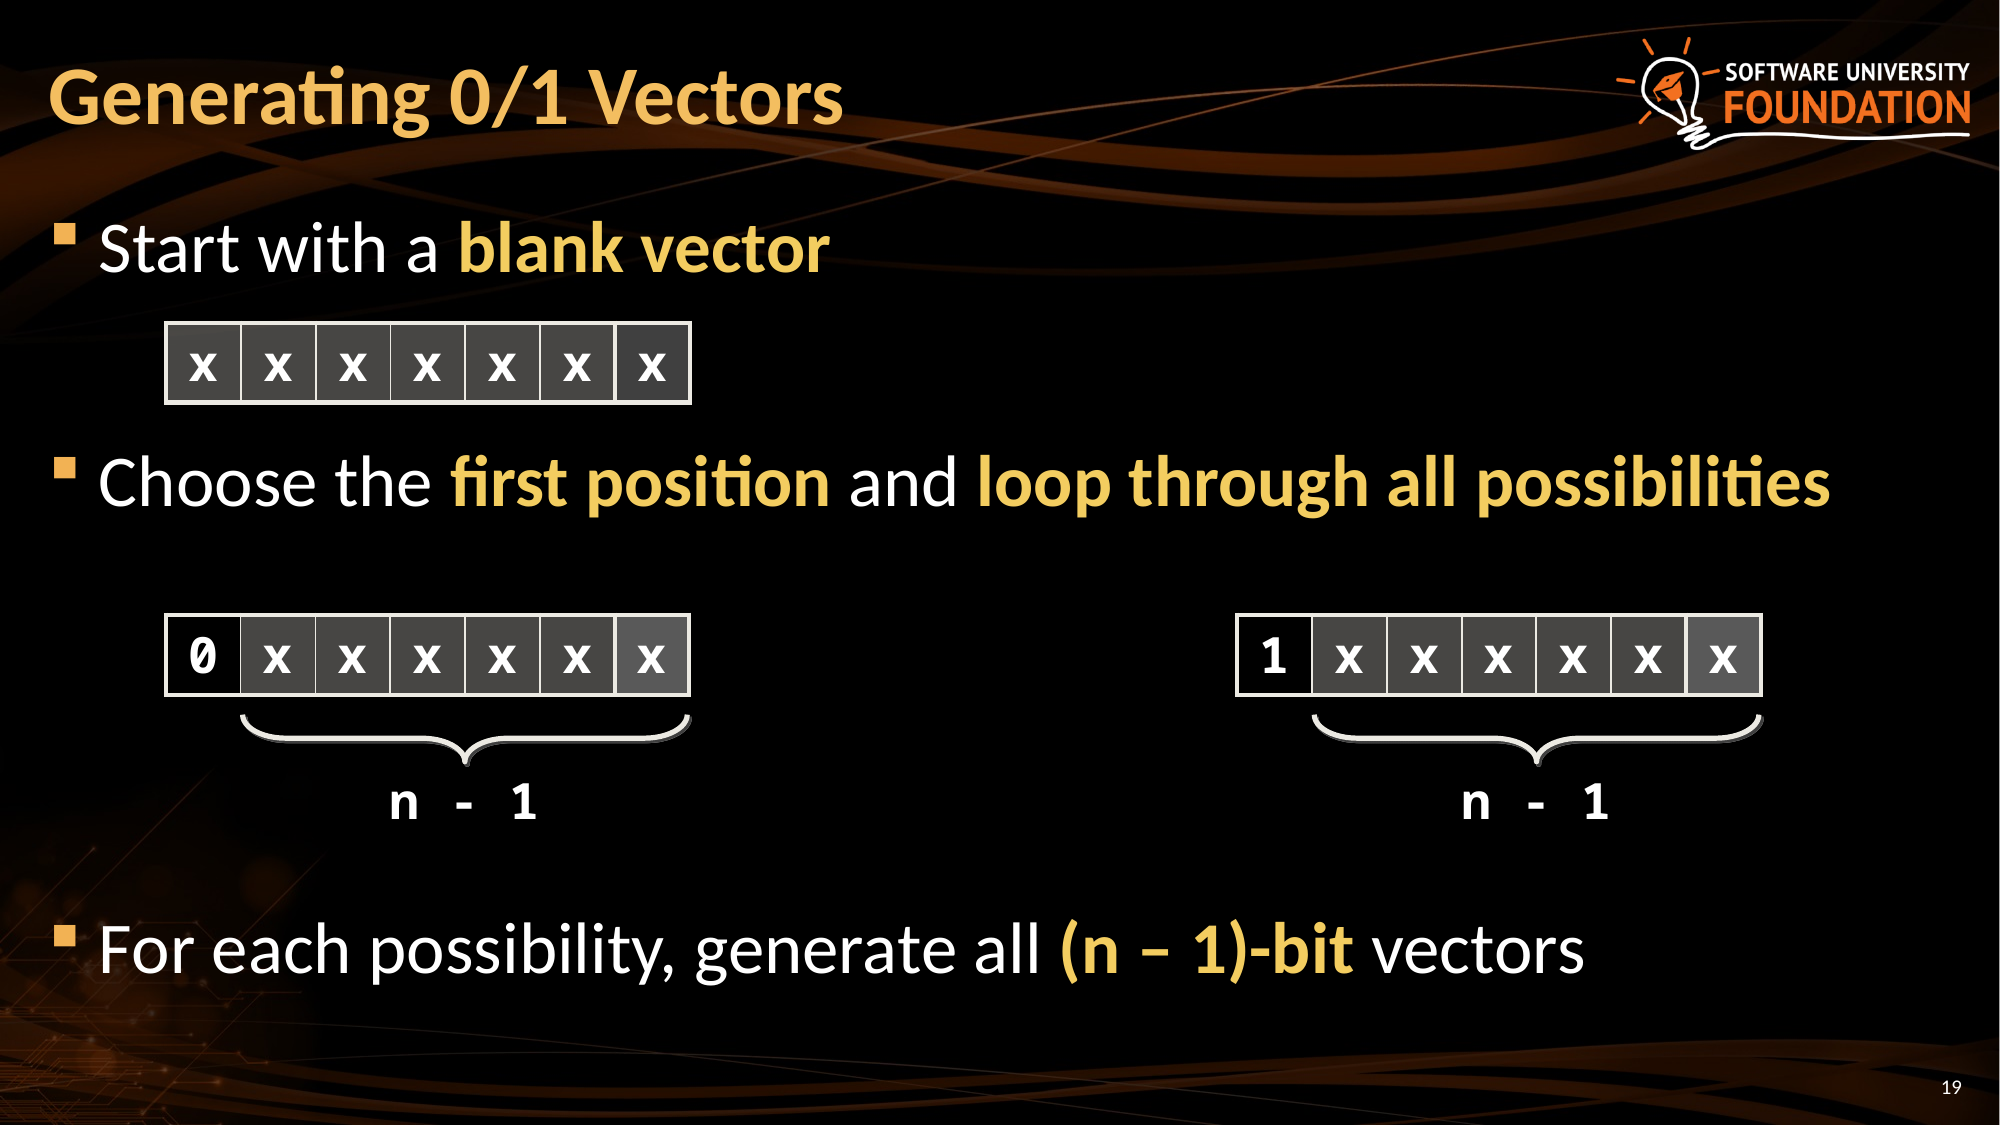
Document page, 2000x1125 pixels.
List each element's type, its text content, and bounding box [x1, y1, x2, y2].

table_header x [466, 325, 539, 400]
table_header x [617, 617, 687, 693]
table_header x [541, 325, 613, 400]
table_header x [1313, 617, 1386, 693]
table_header x [541, 617, 613, 693]
table_header x [316, 617, 389, 693]
title Generating 0/1 Vectors [30, 6, 1602, 189]
table_header x [317, 325, 390, 400]
table_header x [617, 325, 688, 400]
table_header x [1388, 617, 1461, 693]
table_header x [1463, 617, 1535, 693]
table_header x [168, 325, 240, 400]
table_header x [241, 617, 315, 693]
picture [0, 0, 2000, 1125]
table_header 1 [1239, 617, 1311, 693]
table_header x [391, 617, 464, 693]
text_box n - 1 [375, 761, 555, 837]
table_header x [391, 325, 464, 400]
table_header x [1612, 617, 1684, 693]
table_header x [466, 617, 539, 693]
list Start with a blank vector Choose the first position and loop through all possibilities For each possibility, generate all (n – 1)-bit vectors [31, 188, 1968, 1103]
text_box n - 1 [1446, 761, 1627, 837]
table_header x [242, 325, 315, 400]
table_header x [1537, 617, 1610, 693]
table_header x [1688, 617, 1759, 693]
table_header 0 [168, 617, 240, 693]
